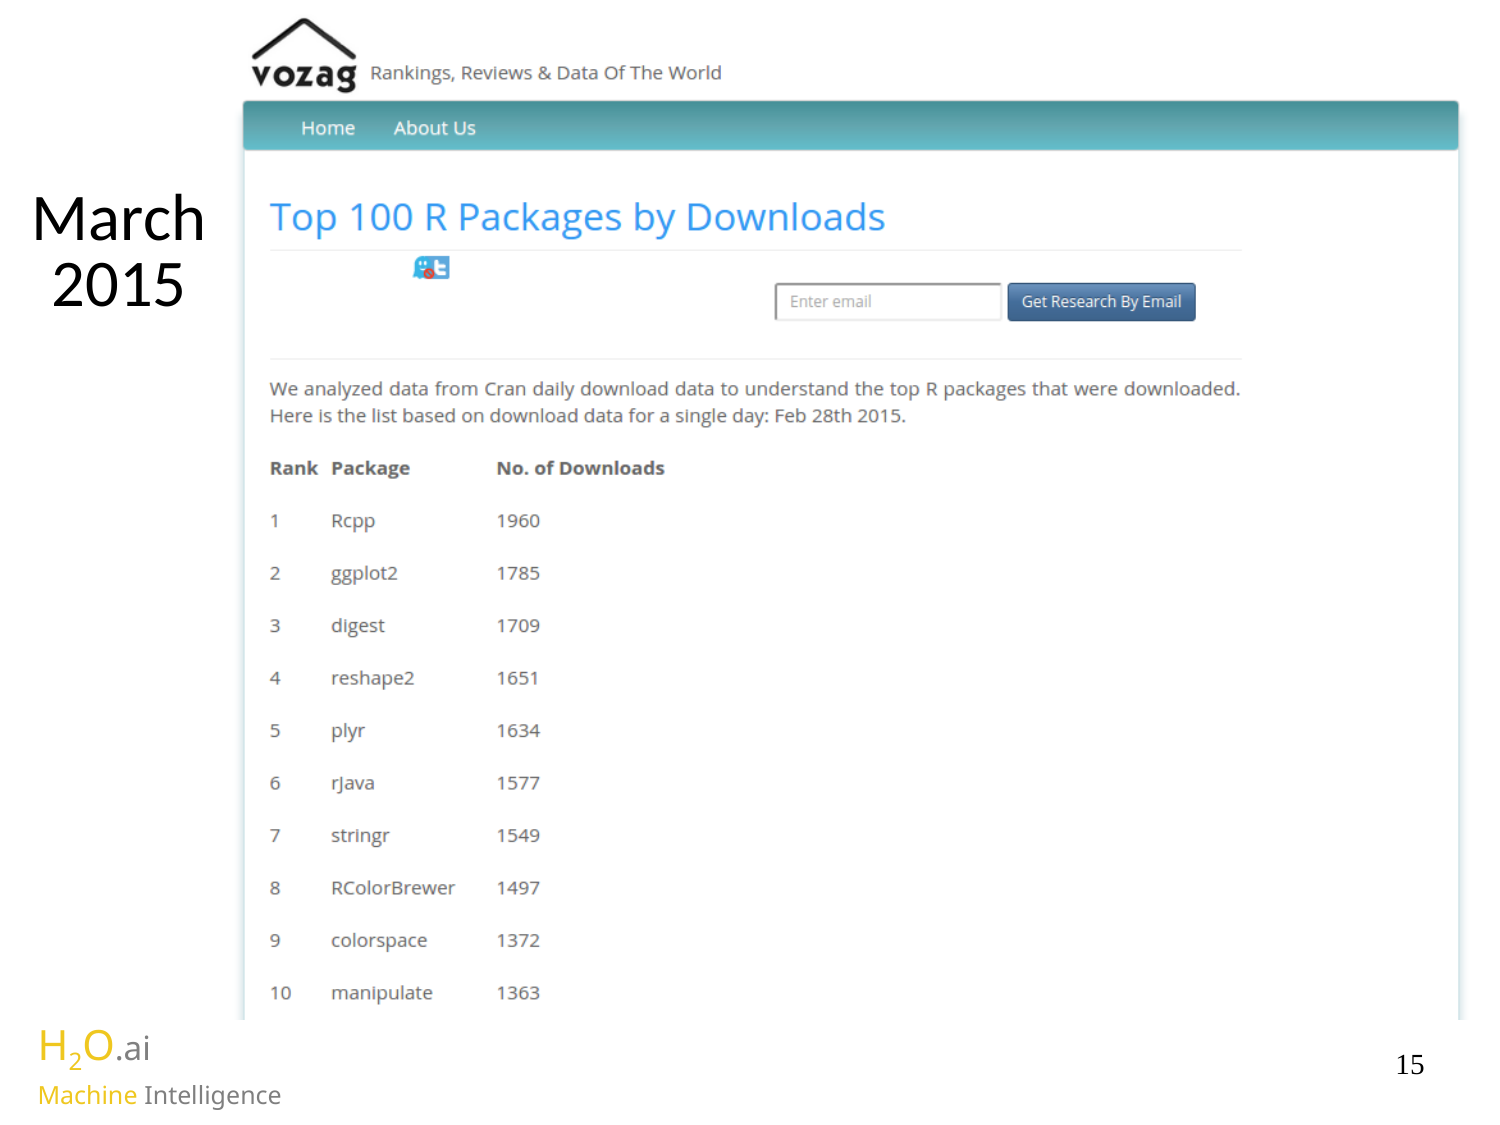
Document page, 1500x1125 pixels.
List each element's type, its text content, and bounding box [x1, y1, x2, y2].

picture [223, 13, 1484, 1021]
title March 2015 [0, 133, 223, 381]
